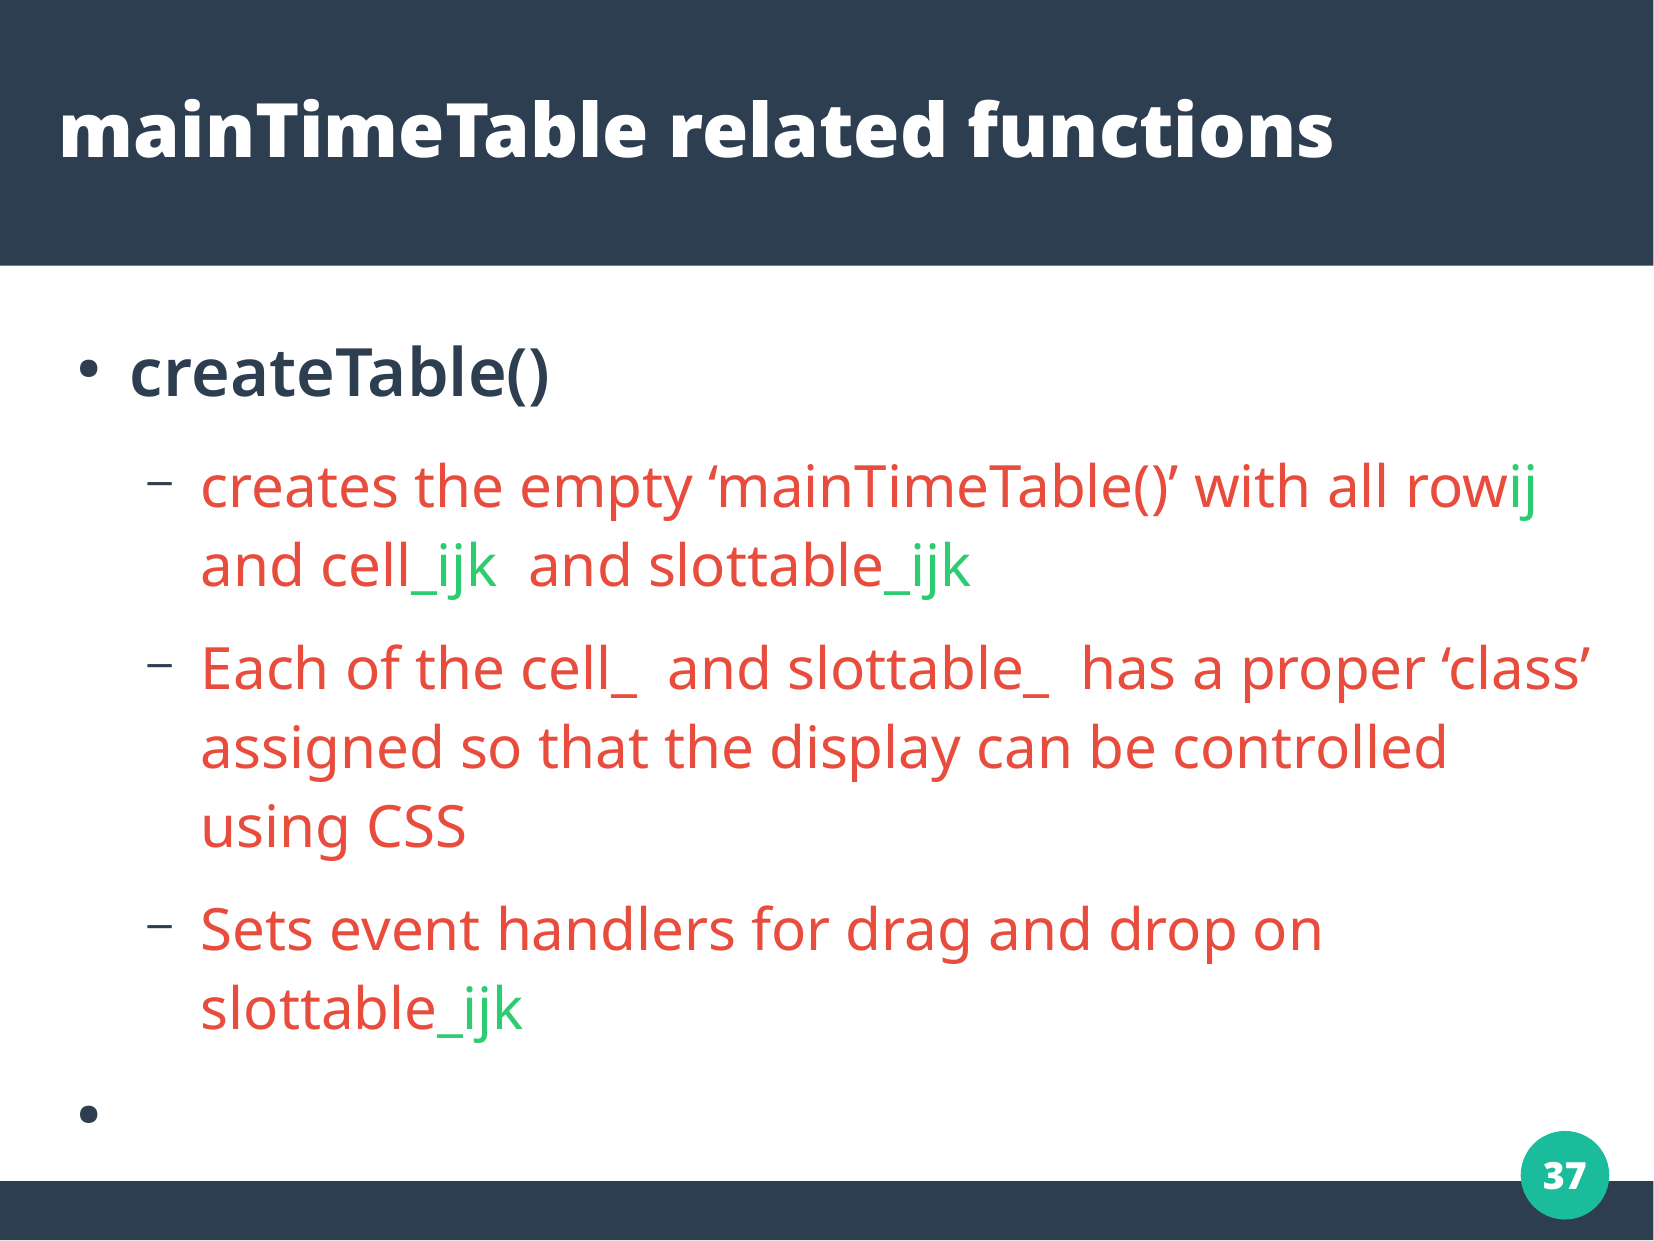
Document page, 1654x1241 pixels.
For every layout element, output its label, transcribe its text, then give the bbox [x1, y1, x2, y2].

title mainTimeTable related functions [59, 49, 1595, 207]
list createTable() creates the empty ‘mainTimeTable()’ with all rowij and cell_ijk and slottable_ijk Each of the cell_ and slottable_ has a proper ‘class’ assigned so that the display can be controlled using CSS Sets event handlers for drag and drop on slottable_ijk [59, 324, 1595, 1152]
